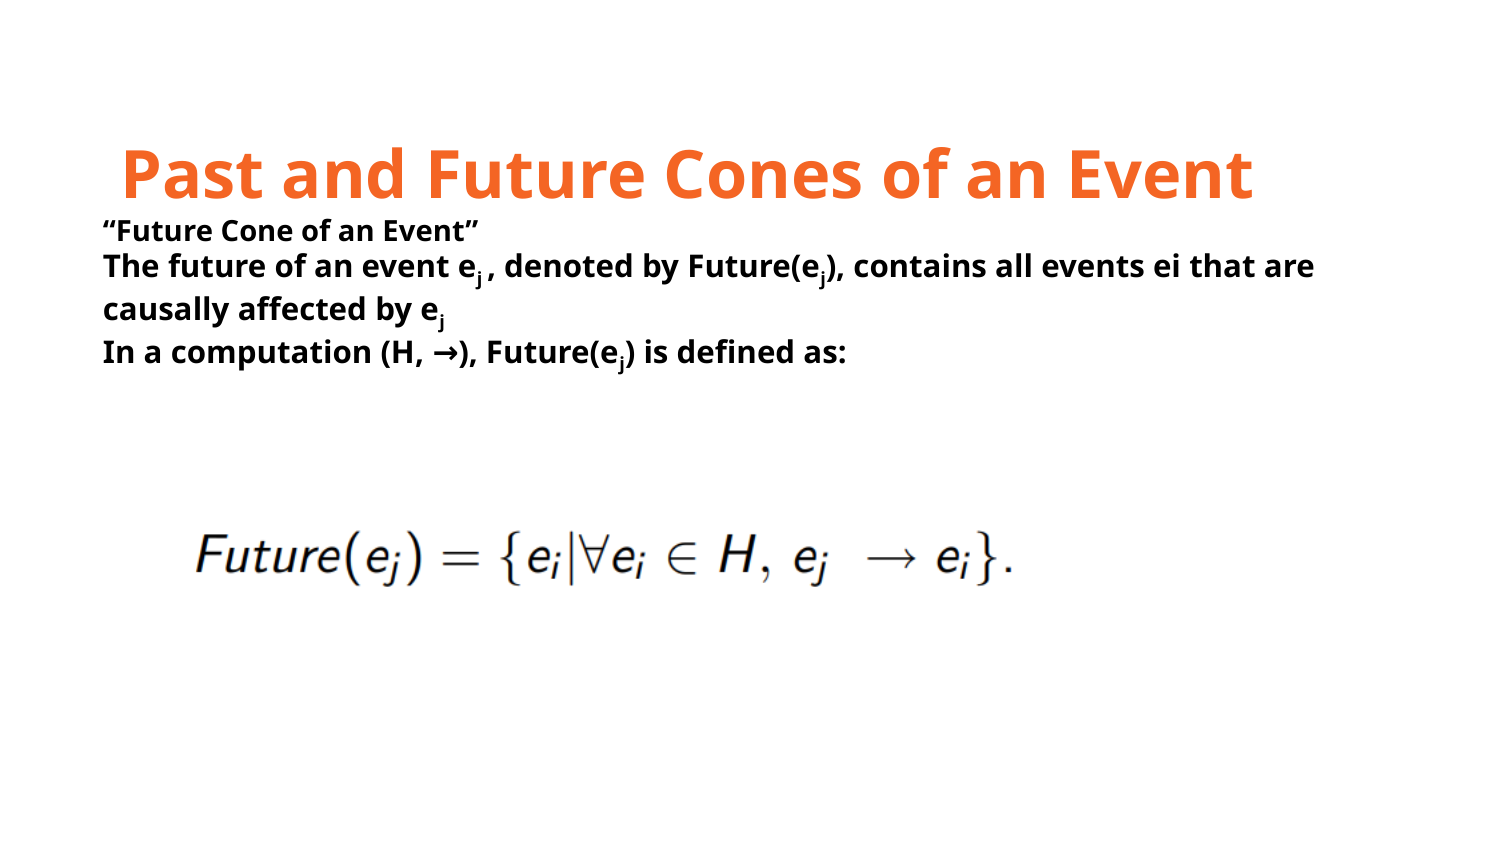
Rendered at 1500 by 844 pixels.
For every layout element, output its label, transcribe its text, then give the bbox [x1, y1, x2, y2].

picture [167, 509, 1090, 626]
title Past and Future Cones of an Event “Future Cone of an Event” The future of an event ej , denoted by Future(ej), contains all events ei that are causally affected by ej In a computation (H, →), Future(ej) is defined as: [87, 116, 1450, 218]
